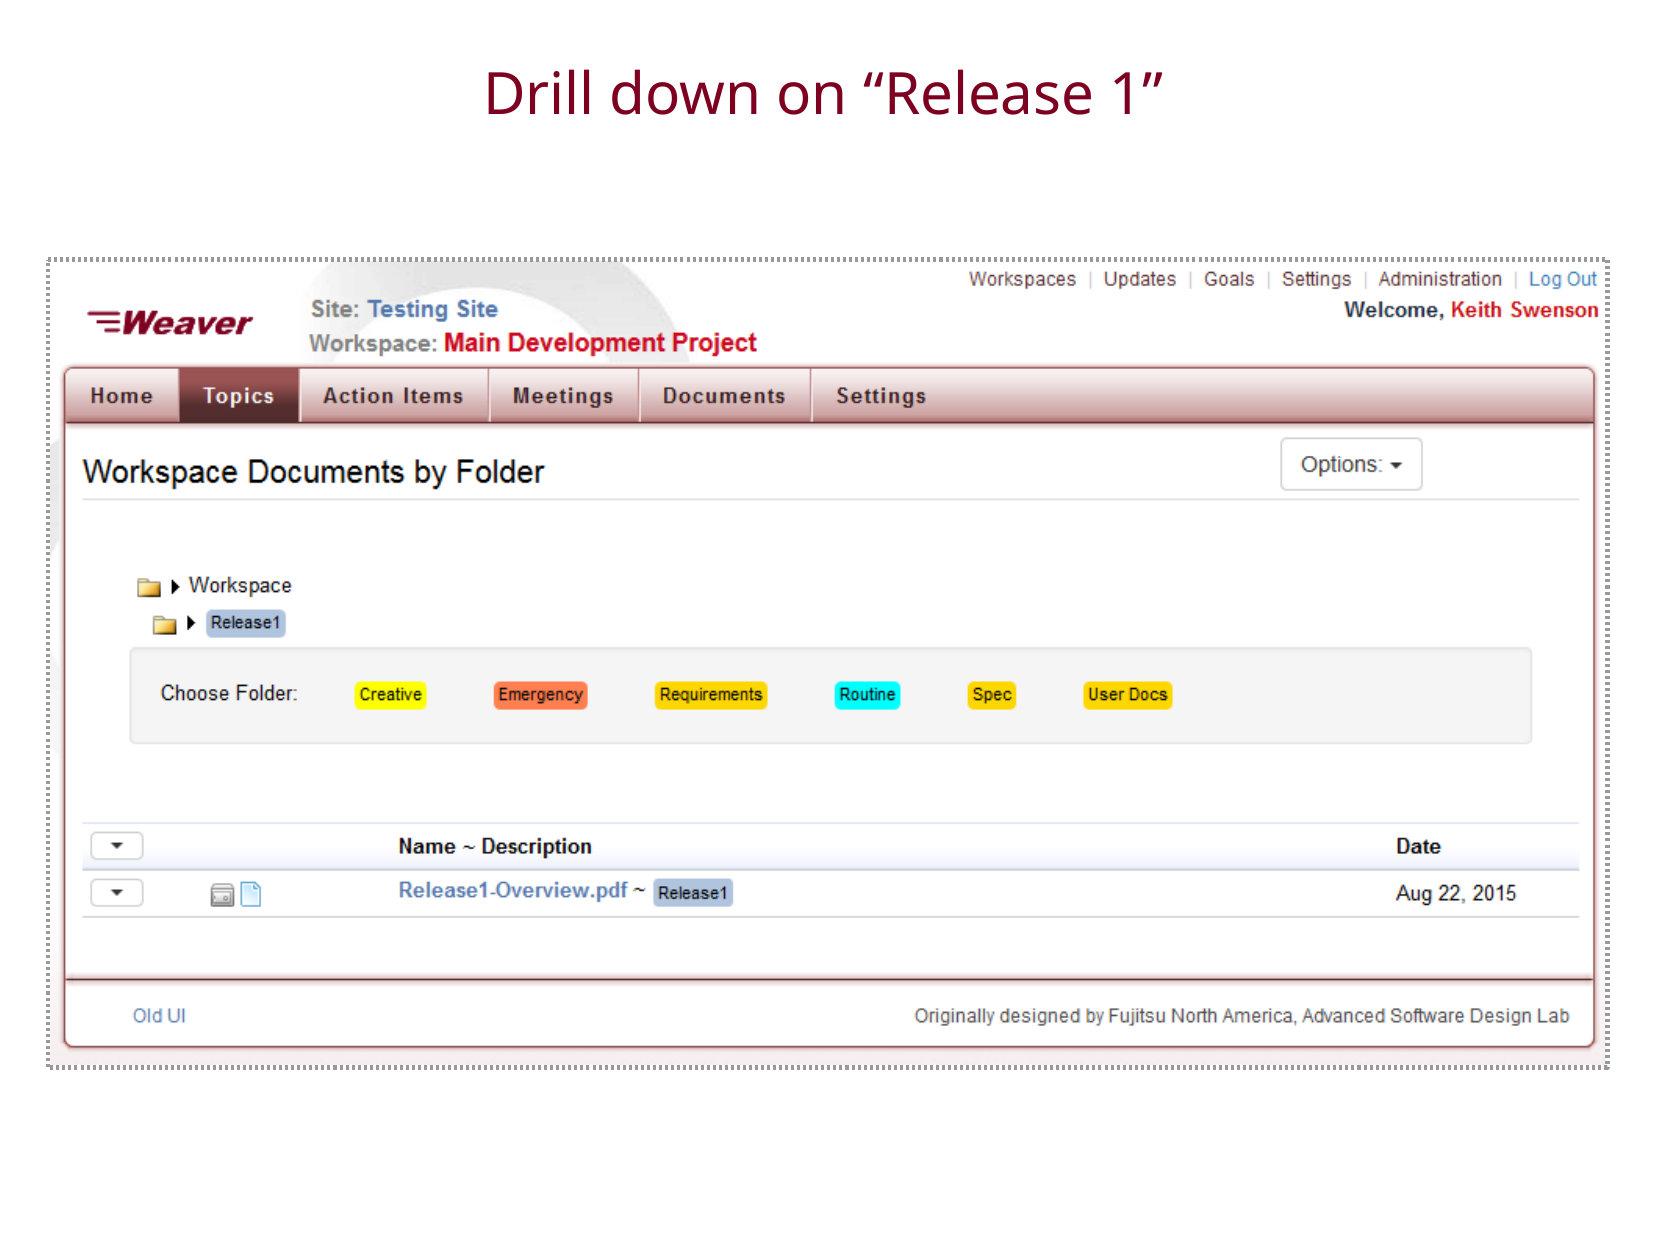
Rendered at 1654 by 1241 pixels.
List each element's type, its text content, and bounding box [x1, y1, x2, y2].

title Drill down on “Release 1” [41, 34, 1606, 151]
picture [50, 261, 1606, 1066]
